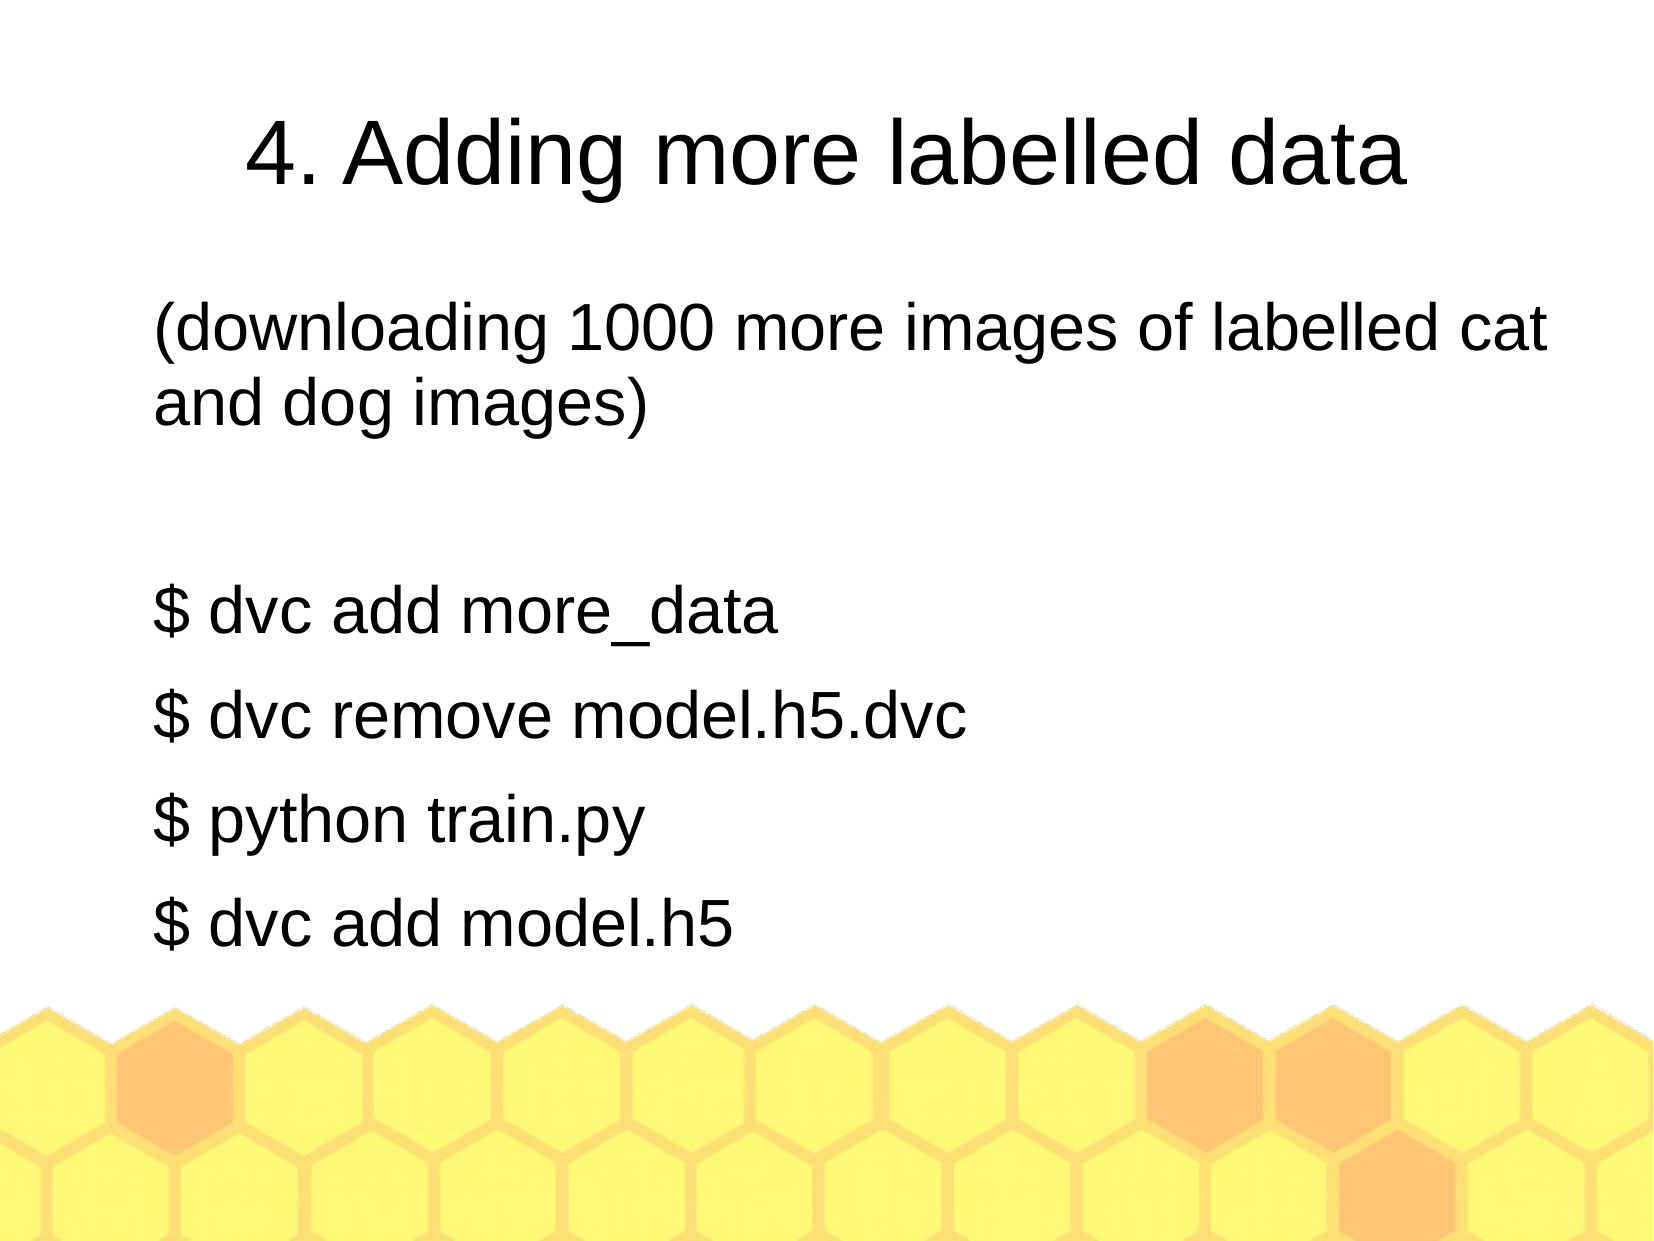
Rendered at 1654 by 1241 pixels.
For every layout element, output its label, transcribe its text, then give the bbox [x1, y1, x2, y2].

picture [0, 1001, 1654, 1241]
list (downloading 1000 more images of labelled cat and dog images) $ dvc add more_data $ dvc remove model.h5.dvc $ python train.py $ dvc add model.h5 [82, 290, 1571, 1010]
title 4. Adding more labelled data [82, 49, 1571, 257]
